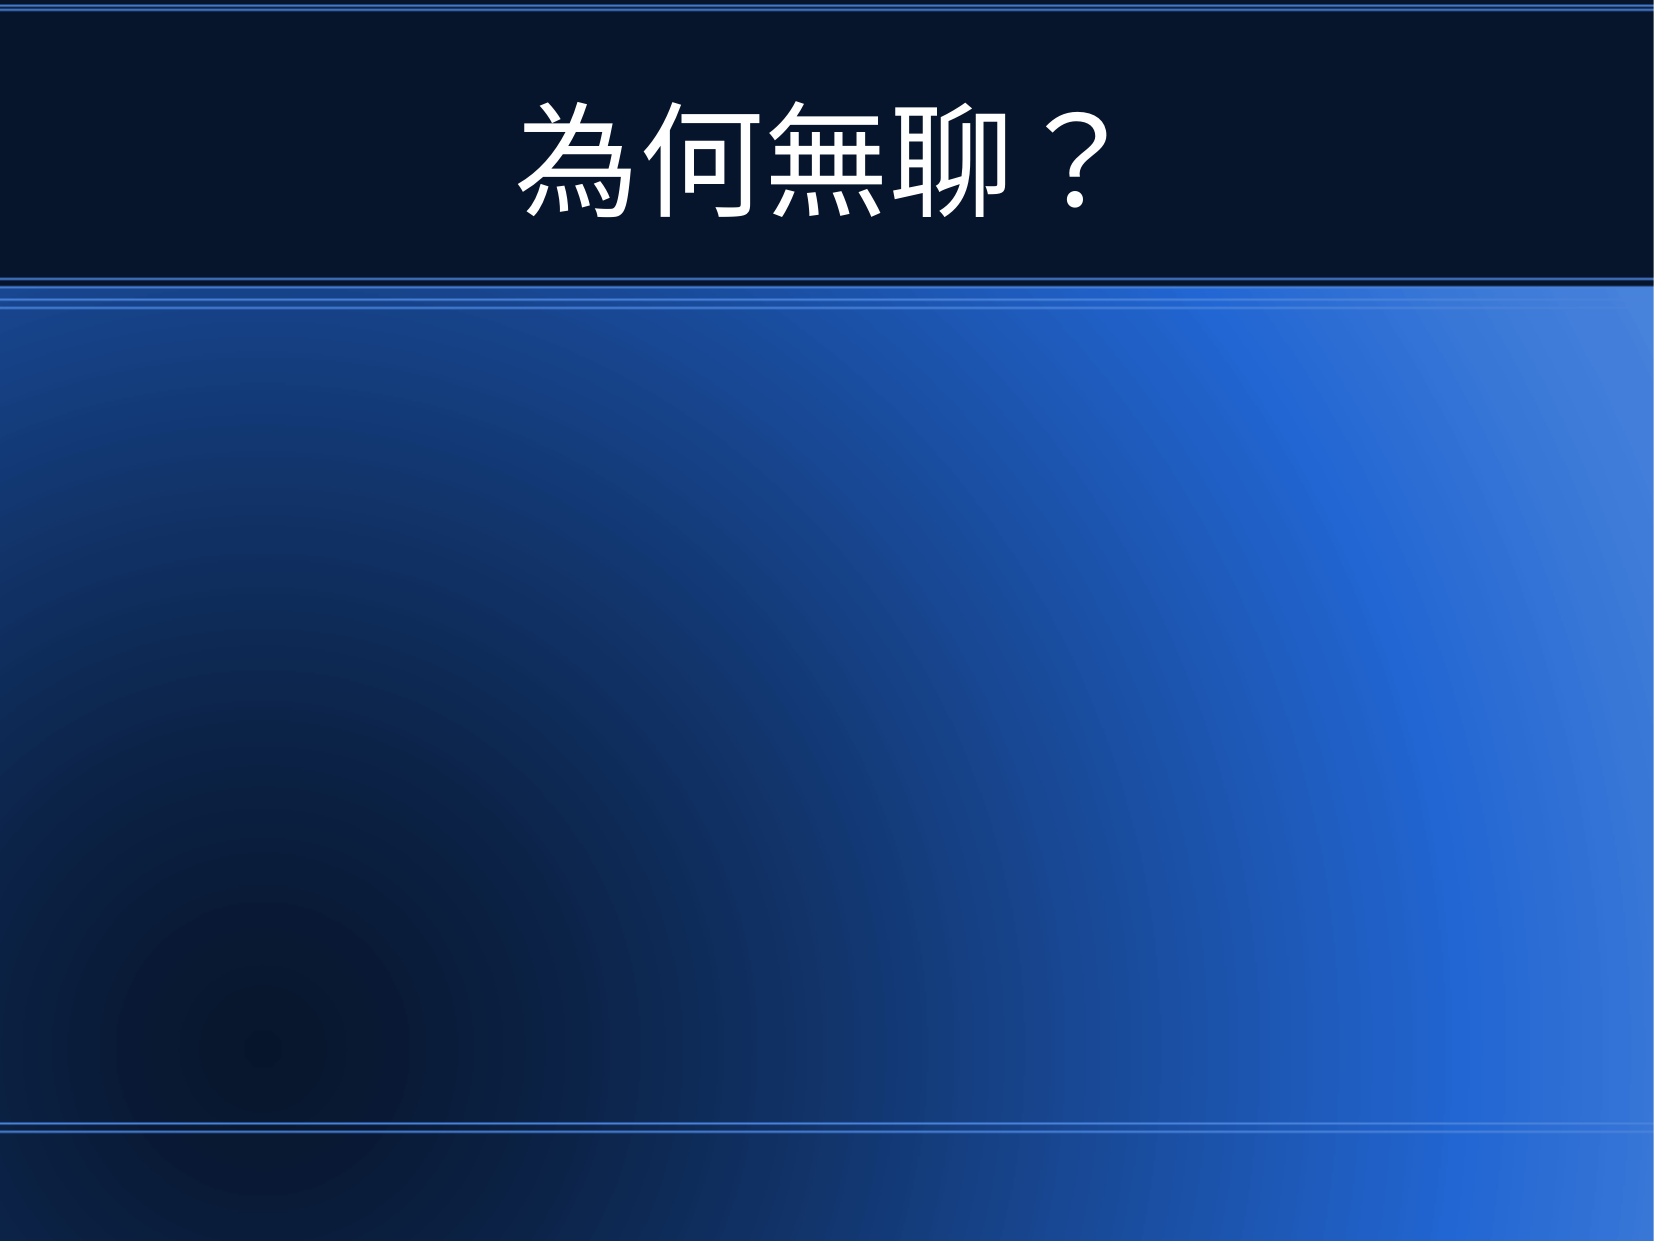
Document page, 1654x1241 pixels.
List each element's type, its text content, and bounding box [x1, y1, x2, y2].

title 為何無聊？ [82, 49, 1571, 257]
picture [0, 0, 1654, 1241]
